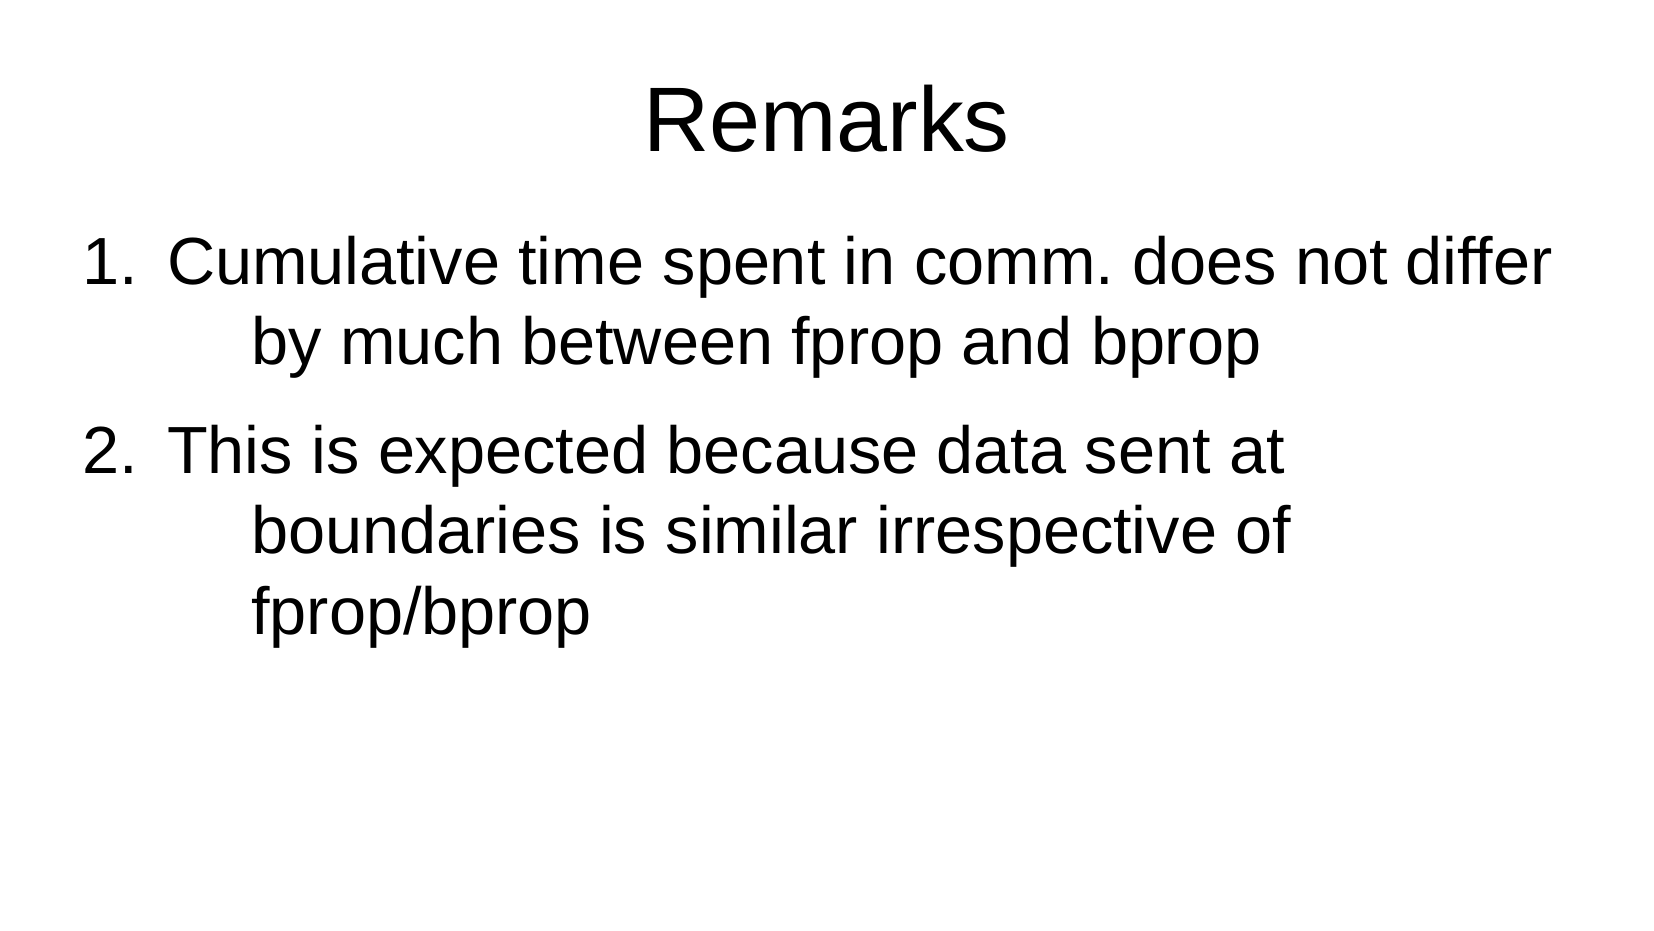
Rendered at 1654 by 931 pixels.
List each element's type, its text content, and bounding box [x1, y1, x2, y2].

title Remarks [82, 37, 1571, 193]
list Cumulative time spent in comm. does not differ by much between fprop and bprop This is expected because data sent at boundaries is similar irrespective of fprop/bprop [82, 217, 1571, 758]
